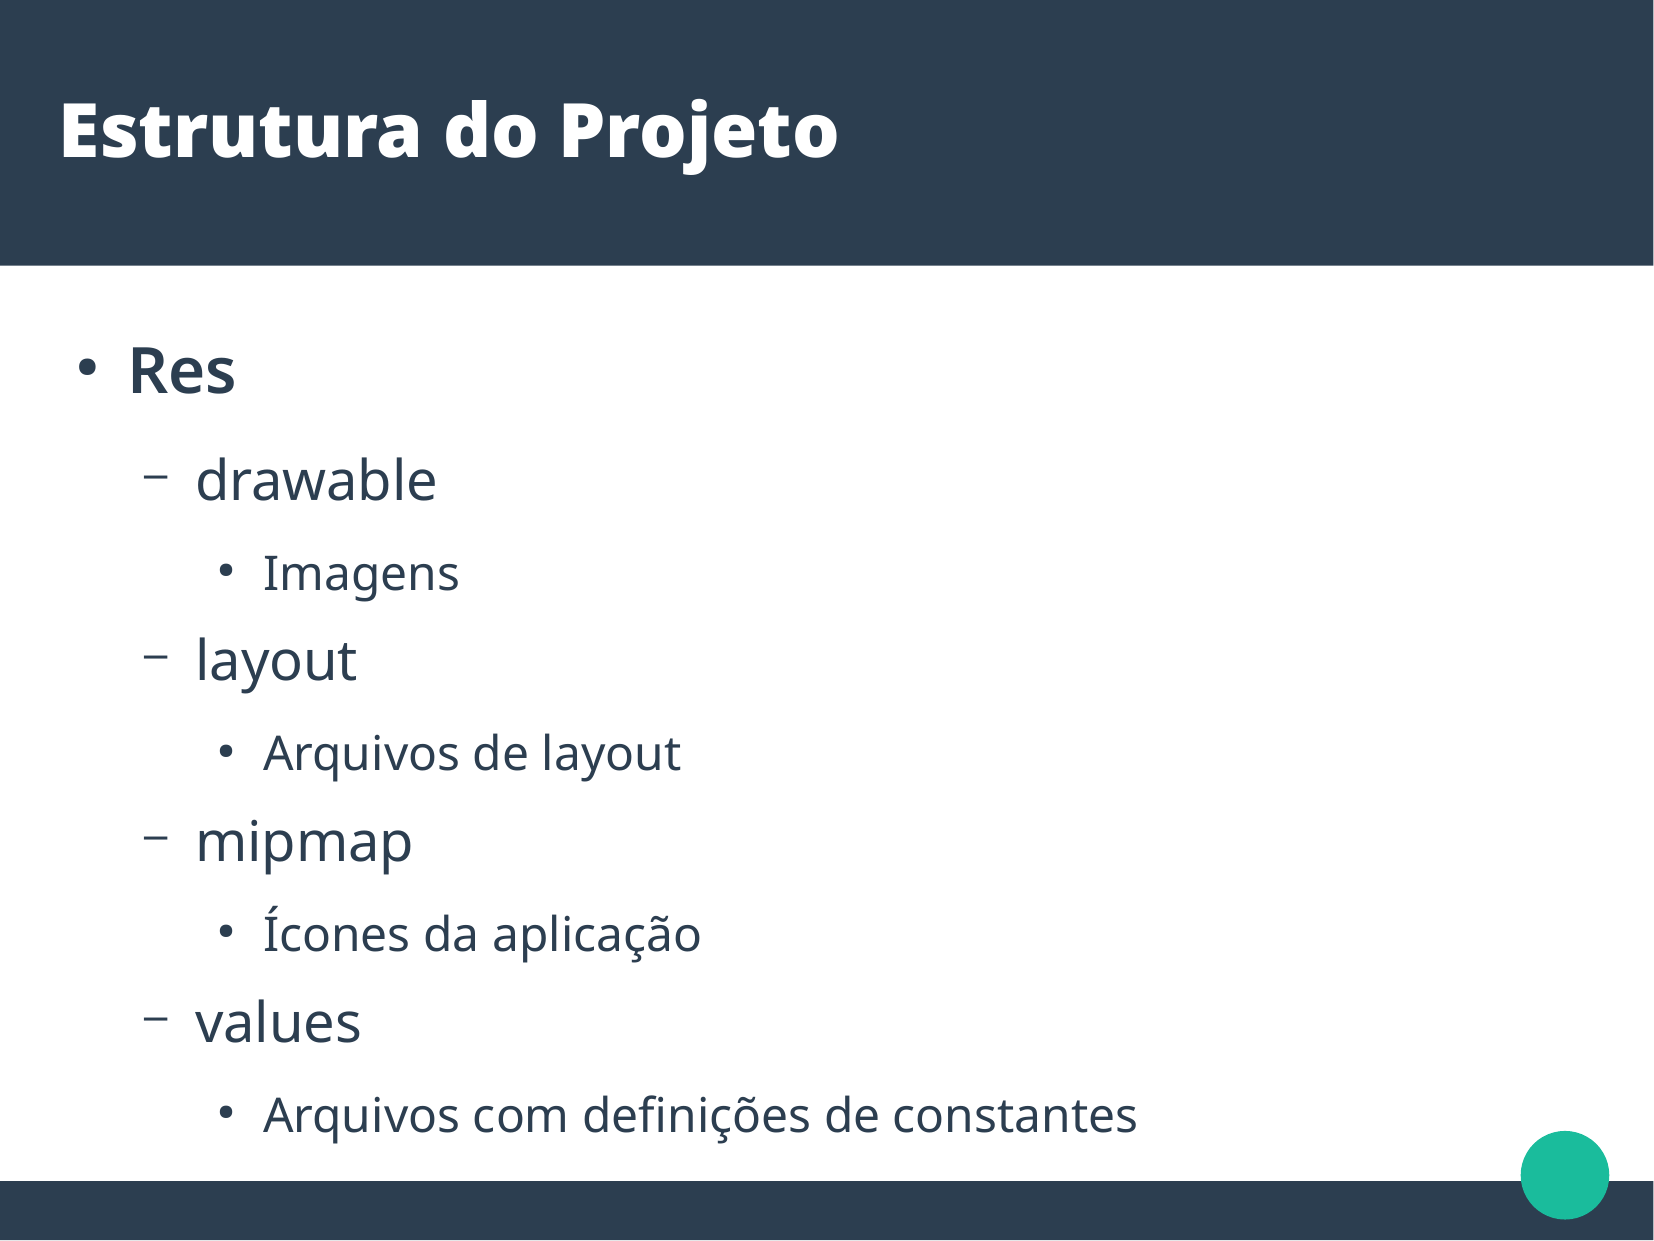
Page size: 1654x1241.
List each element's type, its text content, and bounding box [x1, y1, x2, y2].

title Estrutura do Projeto [59, 49, 1595, 207]
list Res drawable Imagens layout Arquivos de layout mipmap Ícones da aplicação values Arquivos com definições de constantes [59, 324, 1595, 1152]
